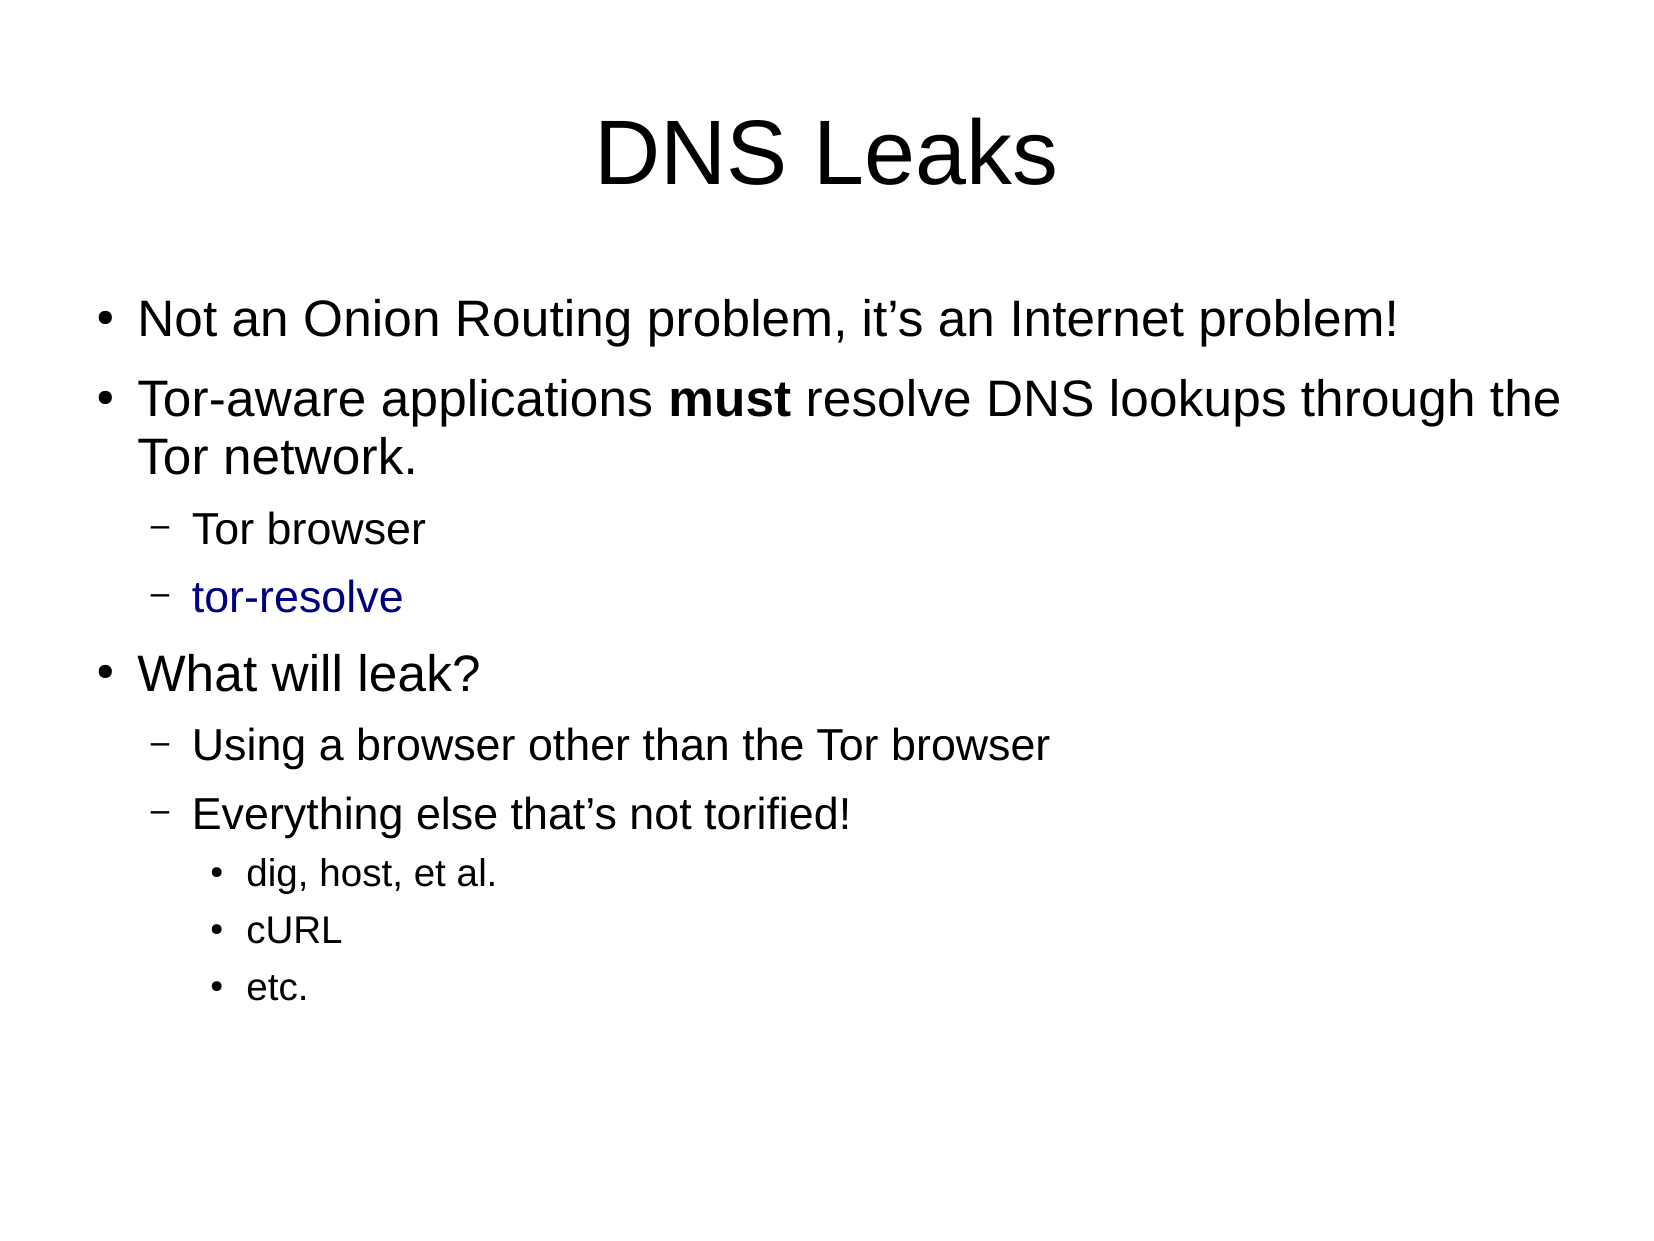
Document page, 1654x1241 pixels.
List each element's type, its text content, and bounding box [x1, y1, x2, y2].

list Not an Onion Routing problem, it’s an Internet problem! Tor-aware applications must resolve DNS lookups through the Tor network. Tor browser tor-resolve What will leak? Using a browser other than the Tor browser Everything else that’s not torified! dig, host, et al. cURL etc. [82, 290, 1571, 1010]
title DNS Leaks [82, 49, 1571, 257]
